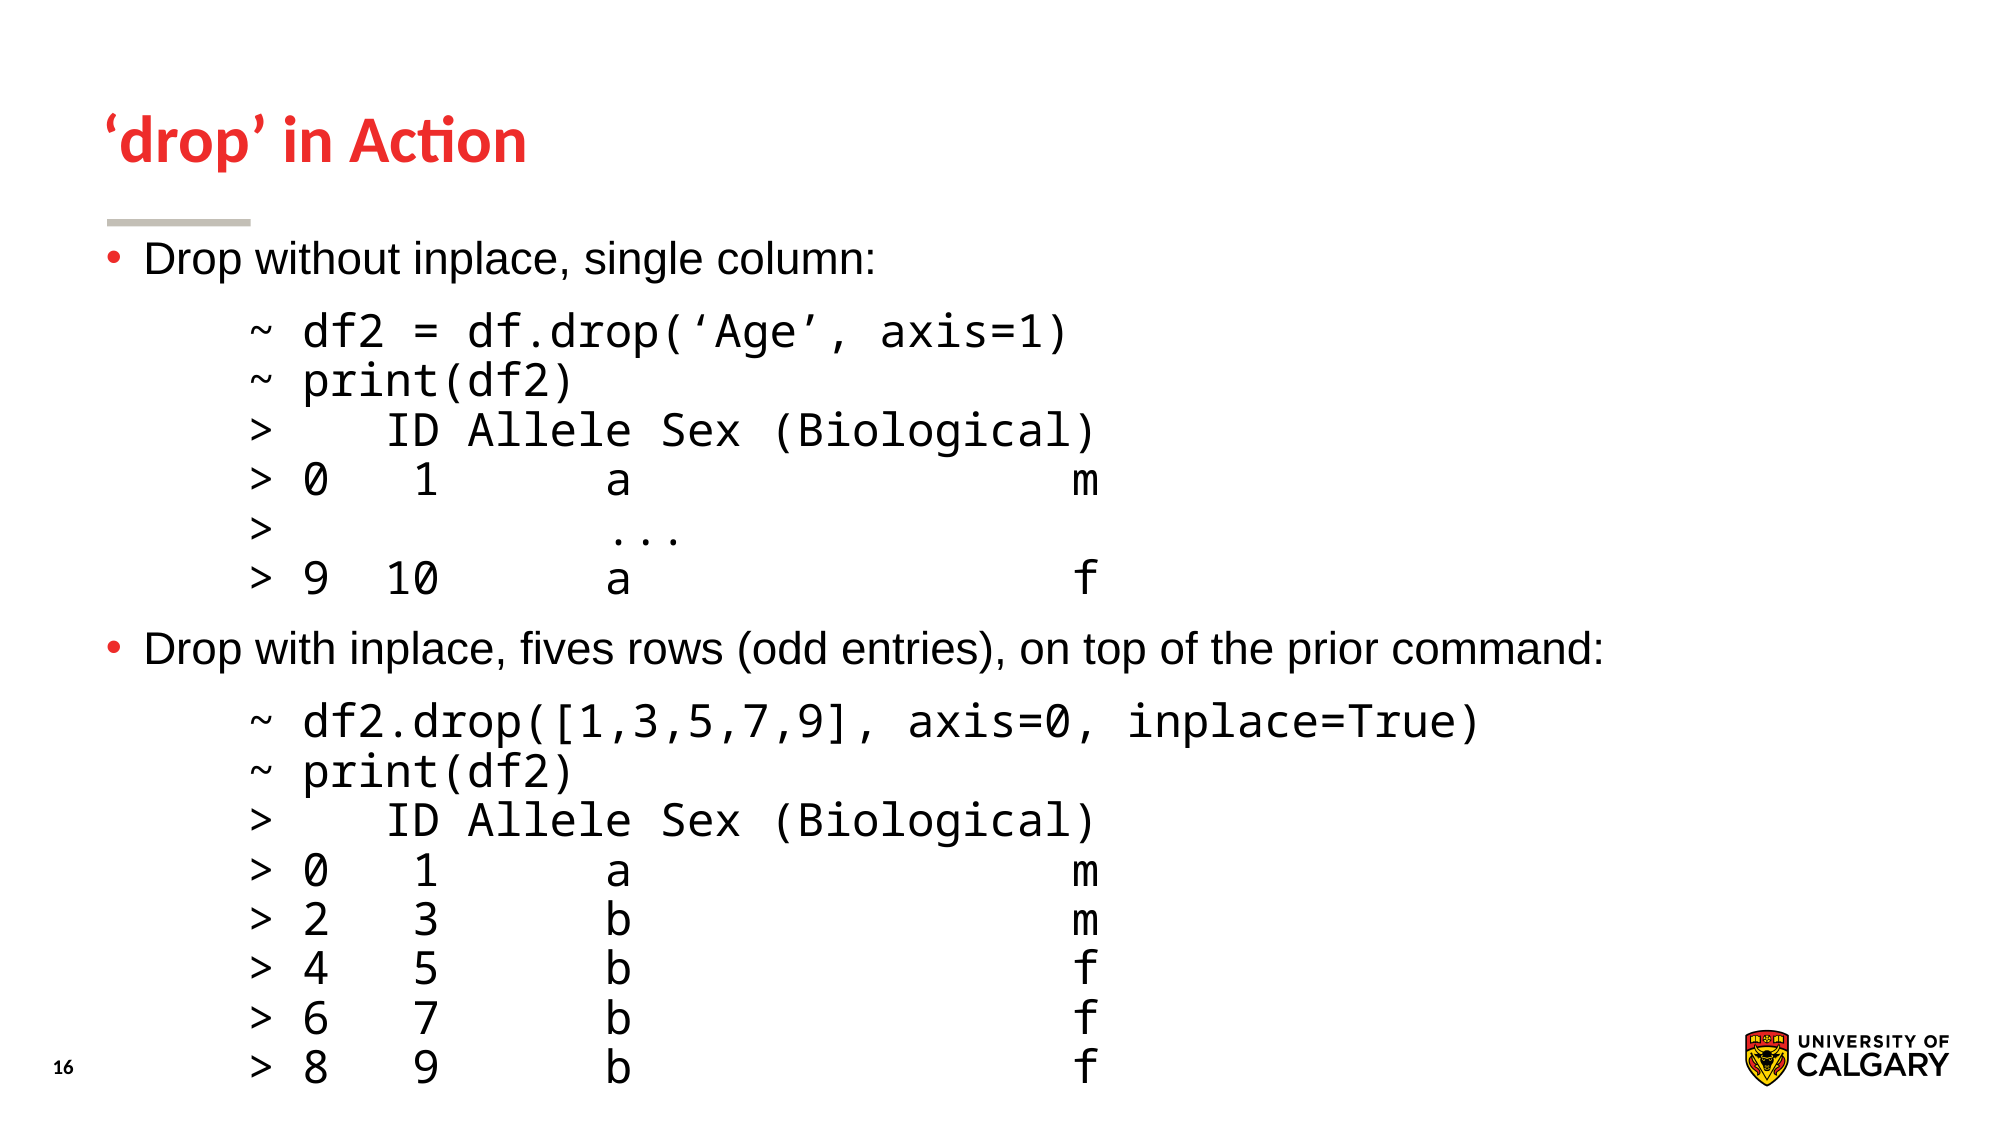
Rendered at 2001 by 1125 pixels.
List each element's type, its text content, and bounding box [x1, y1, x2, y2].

list Drop without inplace, single column: ~ df2 = df.drop(‘Age’, axis=1) ~ print(df2) > ID Allele Sex (Biological) > 0 1 a m > ... > 9 10 a f Drop with inplace, fives rows (odd entries), on top of the prior command: ~ df2.drop([1,3,5,7,9], axis=0, inplace=True) ~ print(df2) > ID Allele Sex (Biological) > 0 1 a m > 2 3 b m > 4 5 b f > 6 7 b f > 8 9 b f [91, 227, 1774, 941]
title ‘drop’ in Action [87, 60, 1774, 222]
picture [1722, 1012, 1972, 1099]
